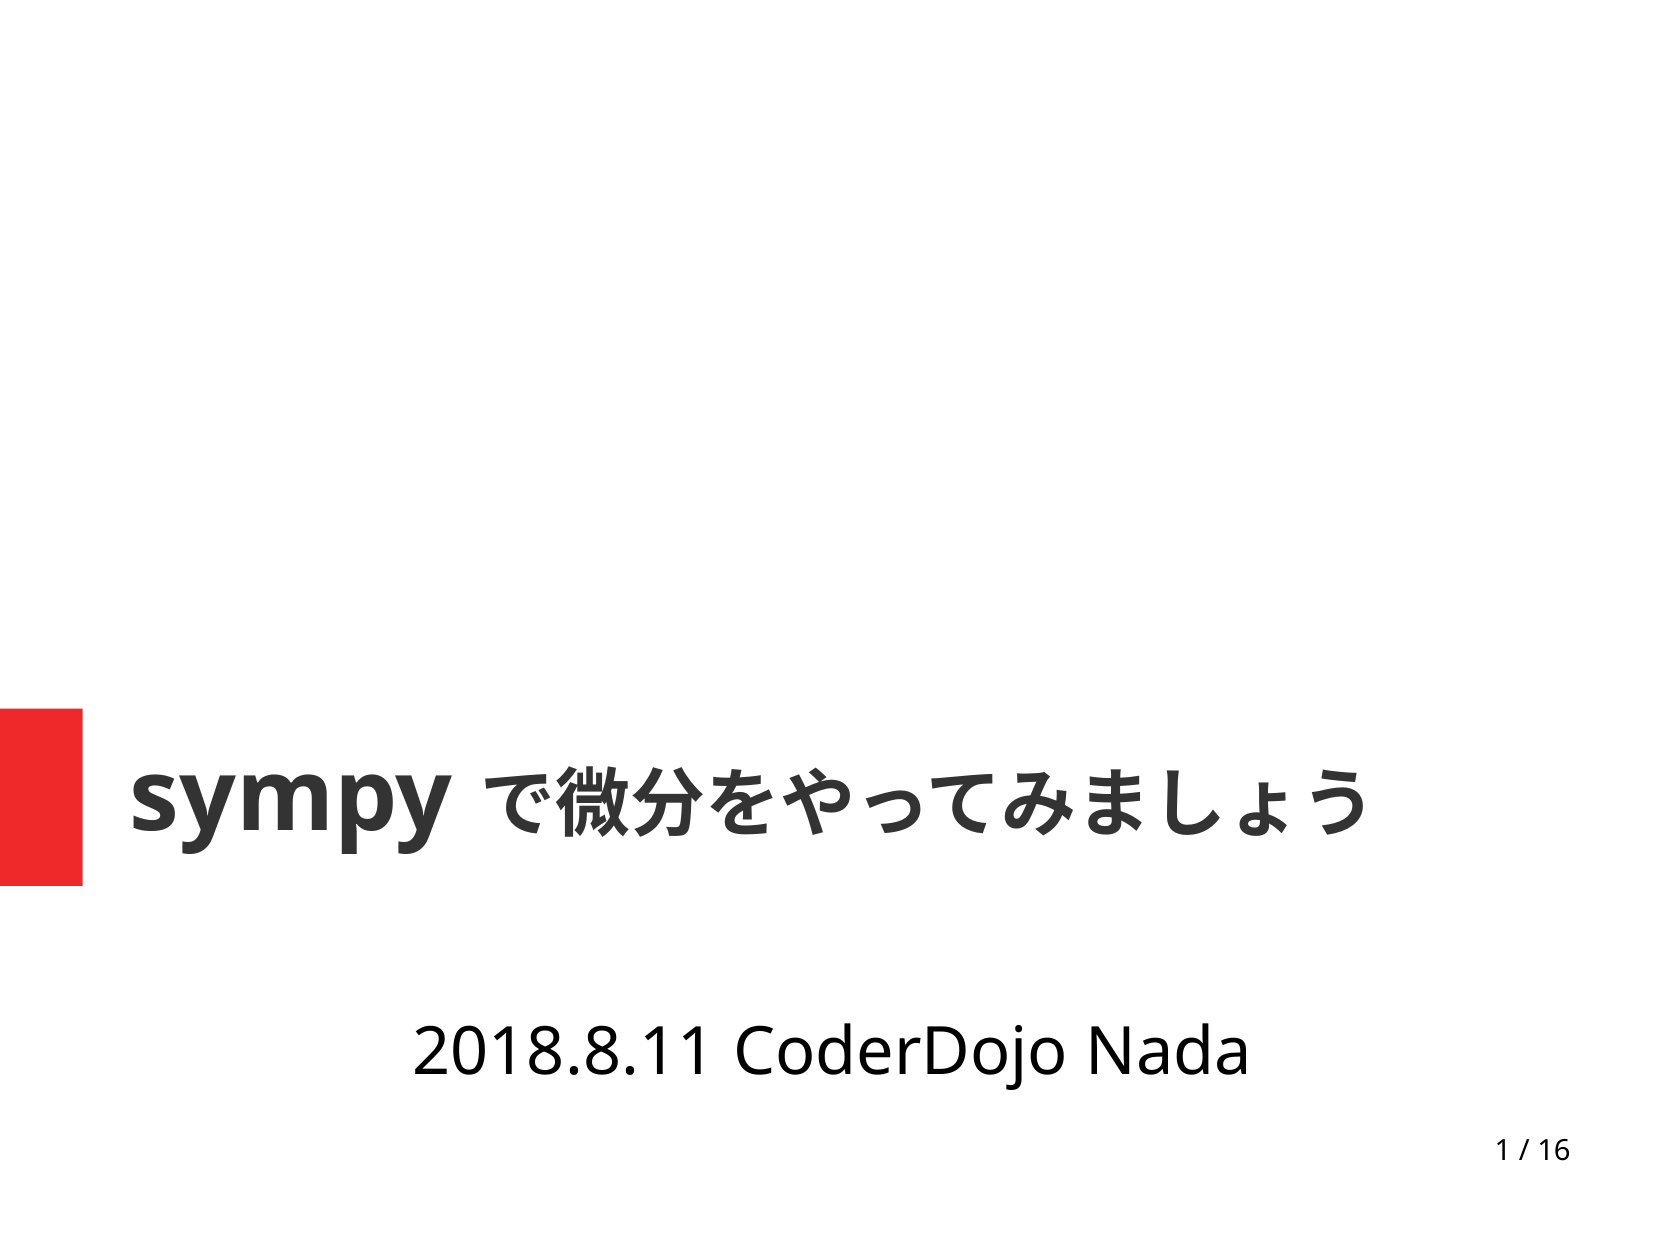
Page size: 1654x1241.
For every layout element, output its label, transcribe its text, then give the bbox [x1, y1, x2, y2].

subtitle 2018.8.11 CoderDojo Nada [129, 968, 1536, 1130]
title sympyで微分をやってみましょう [129, 673, 1536, 910]
